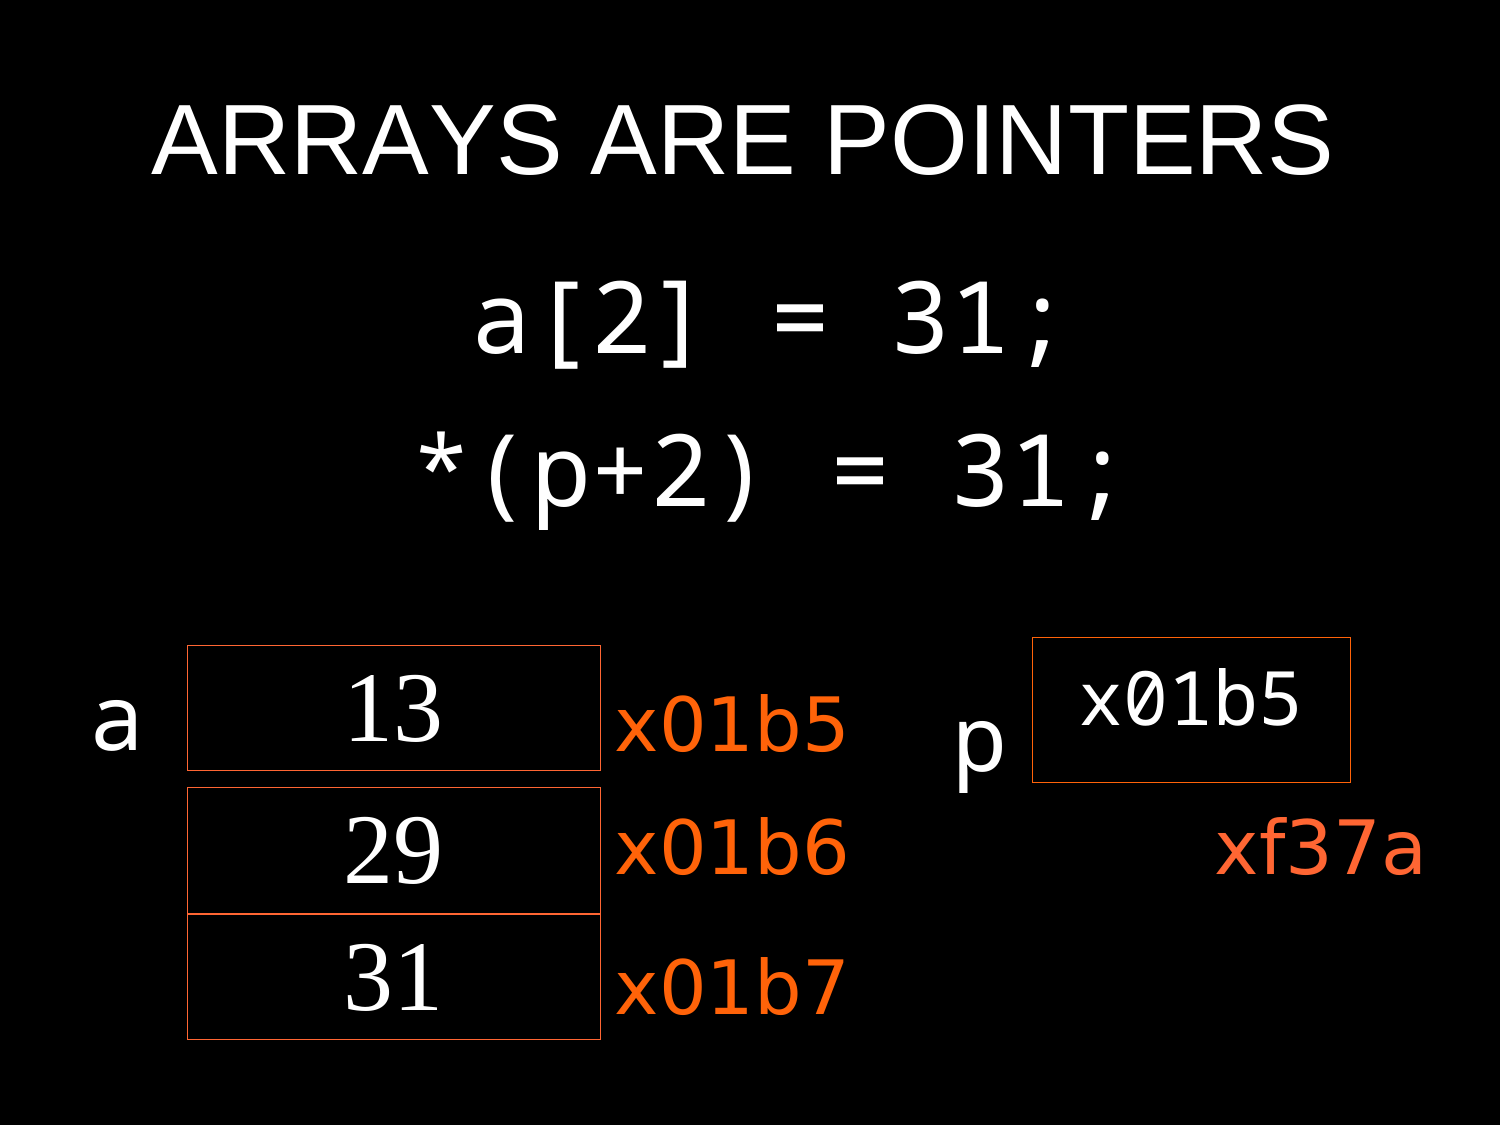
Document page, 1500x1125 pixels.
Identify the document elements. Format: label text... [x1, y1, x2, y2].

list a[2] = 31; *(p+2) = 31; [154, 246, 1388, 1051]
text_box x01b5 [600, 675, 938, 778]
text_box x01b6 [600, 797, 938, 901]
text_box x01b5 [1032, 637, 1351, 783]
text_box x01b7 [600, 937, 938, 1040]
text_box p [937, 666, 1026, 789]
text_box 13 [187, 645, 601, 771]
text_box 31 [187, 914, 601, 1040]
title ARRAYS ARE POINTERS [75, 55, 1413, 225]
text_box 29 [187, 787, 601, 914]
text_box xf37a [1200, 797, 1447, 901]
text_box a [75, 645, 188, 767]
